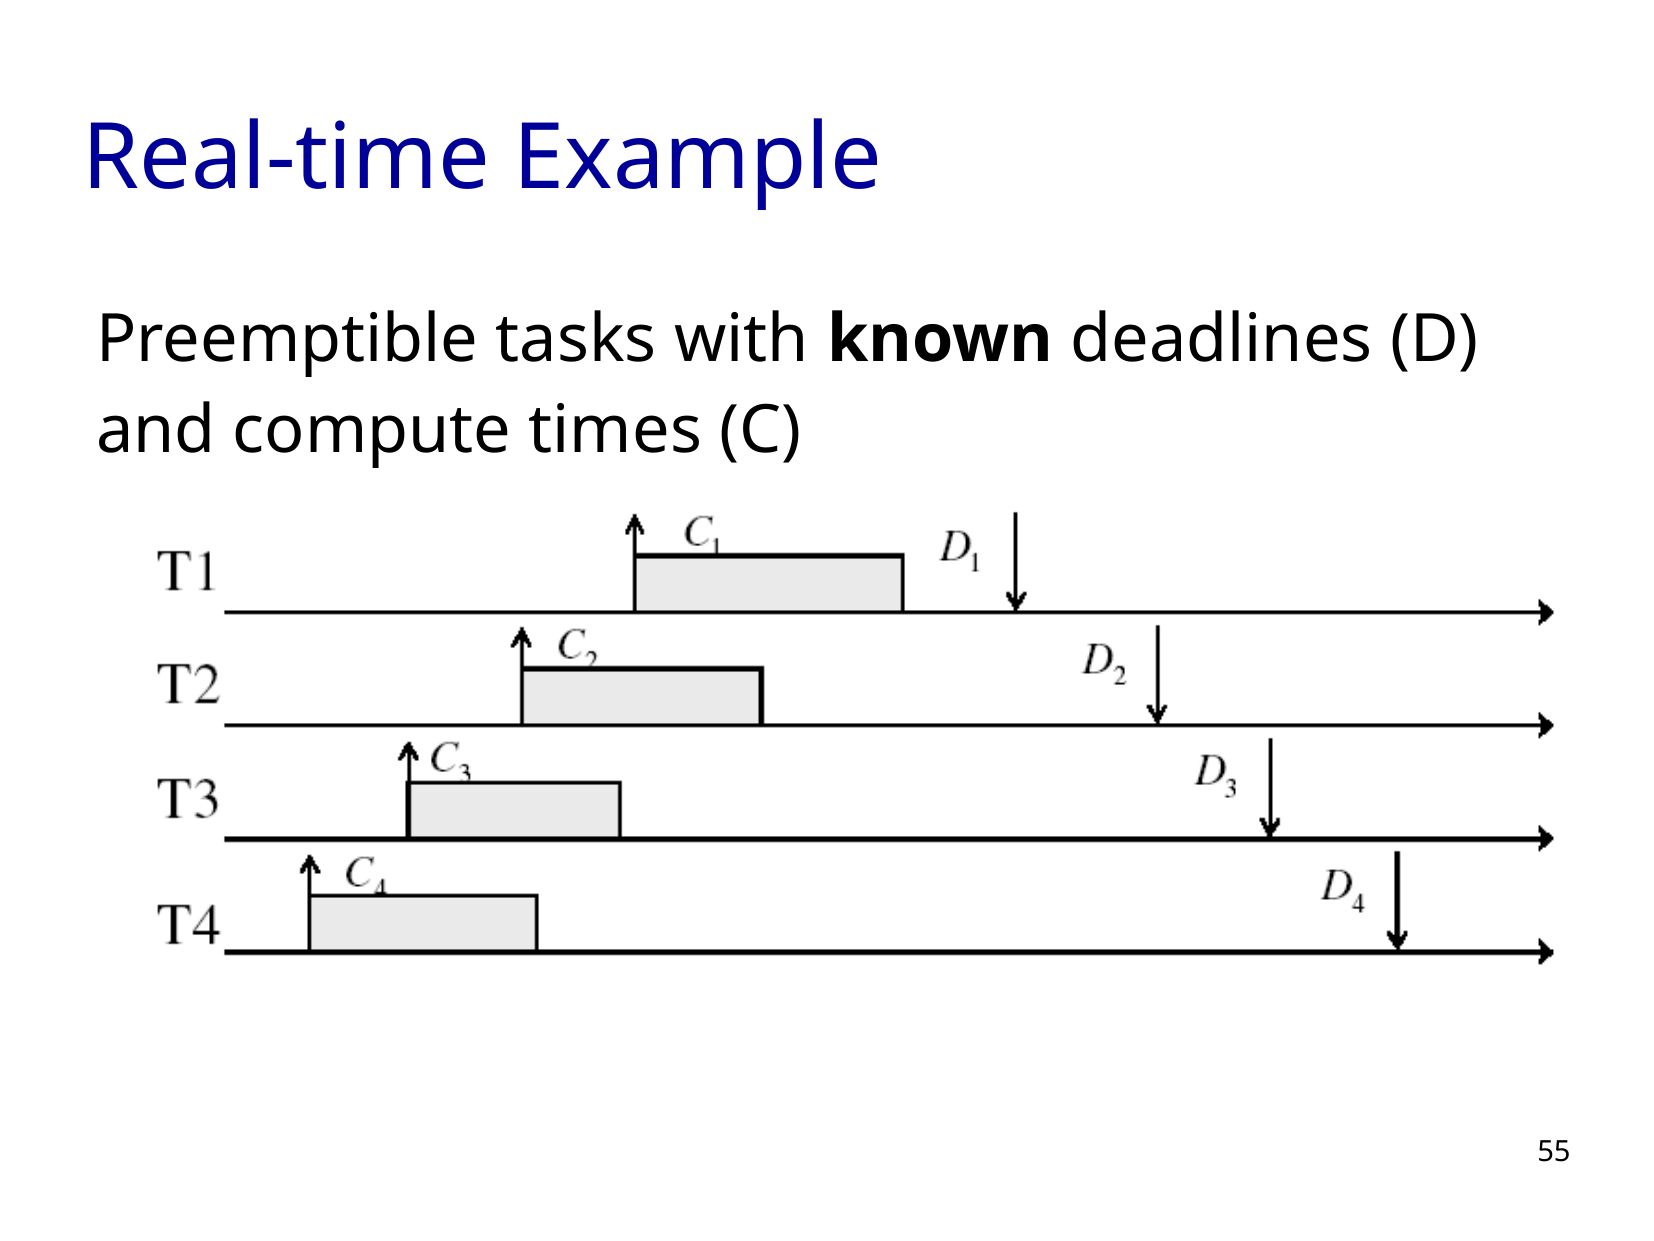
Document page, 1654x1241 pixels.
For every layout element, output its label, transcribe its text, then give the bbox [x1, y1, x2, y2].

list Preemptible tasks with known deadlines (D) and compute times (C) [60, 290, 1571, 496]
title Real-time Example [82, 49, 1571, 257]
picture [149, 509, 1576, 998]
